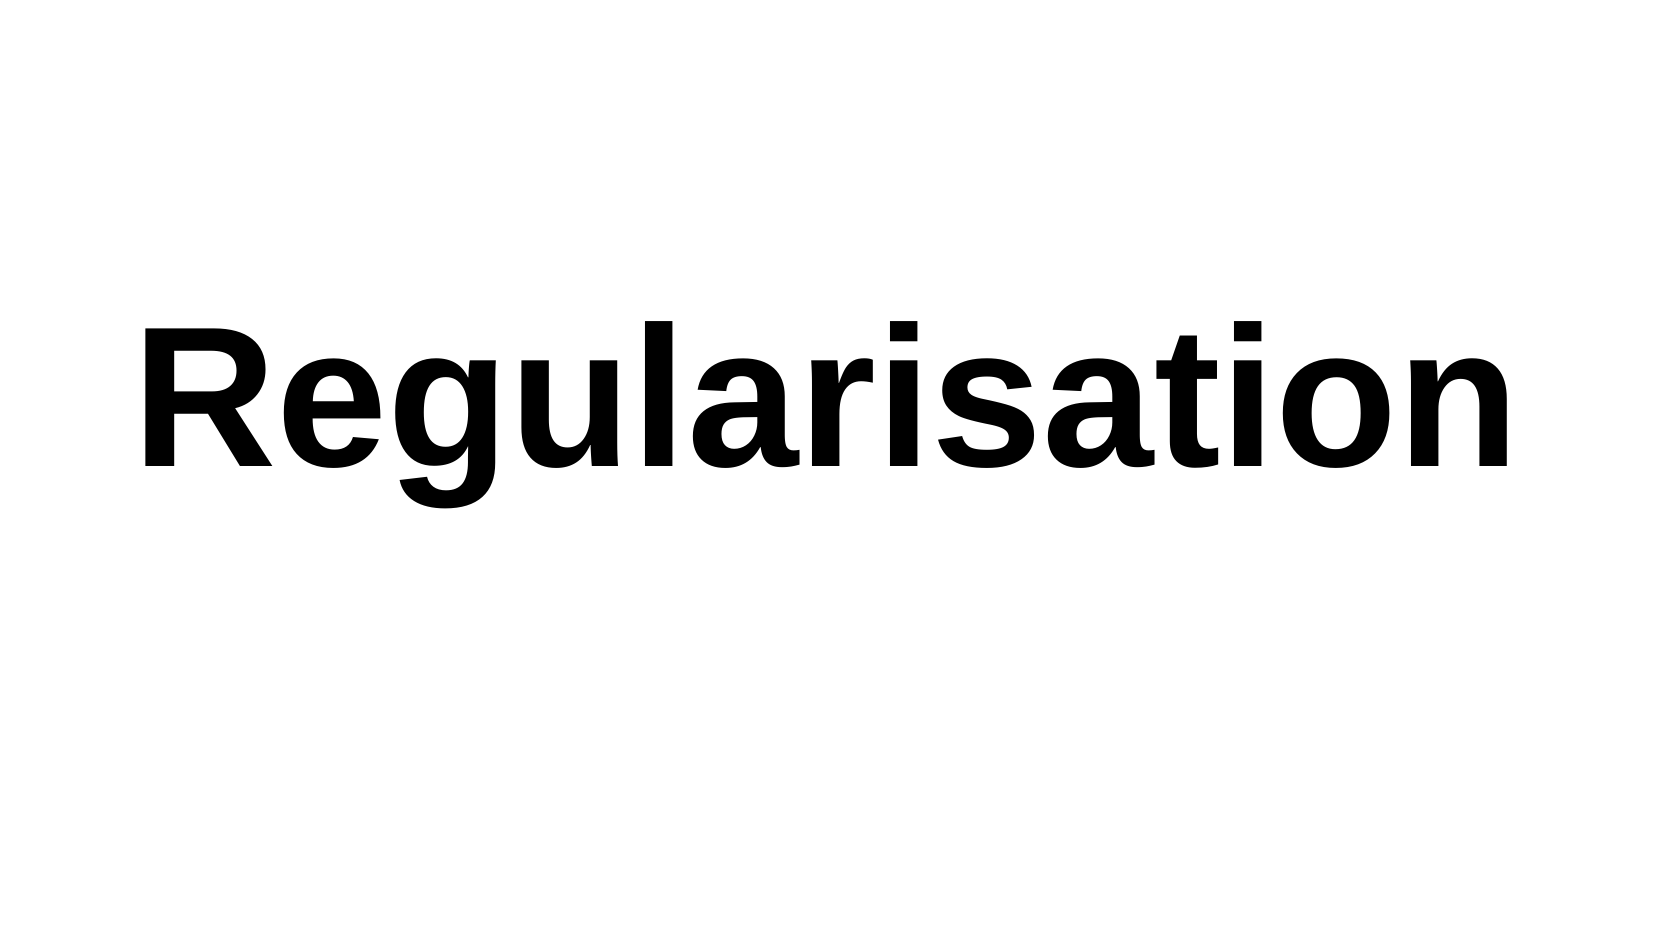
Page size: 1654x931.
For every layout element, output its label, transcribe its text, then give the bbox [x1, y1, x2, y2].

subtitle Regularisation [82, 37, 1571, 757]
